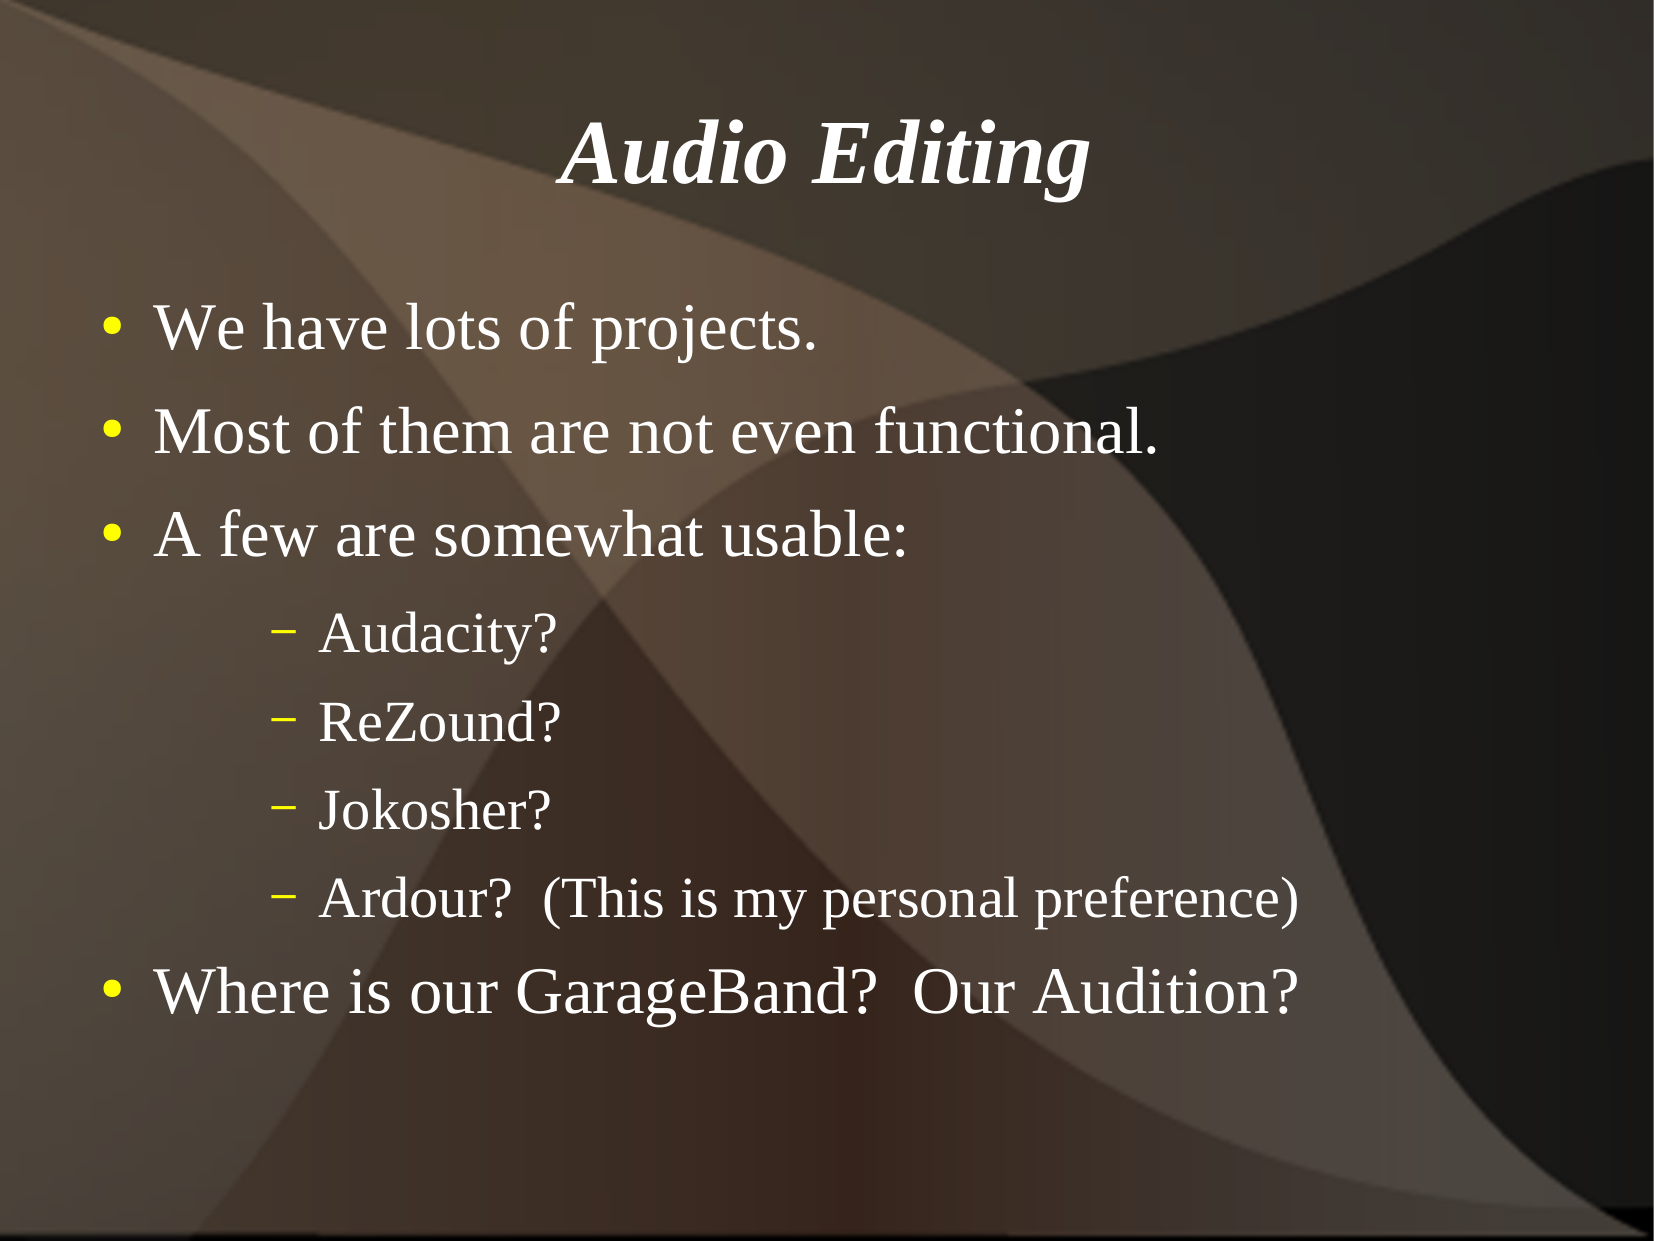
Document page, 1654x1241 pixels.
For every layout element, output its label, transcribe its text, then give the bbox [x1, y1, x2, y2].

list We have lots of projects. Most of them are not even functional. A few are somewhat usable: Audacity? ReZound? Jokosher? Ardour? (This is my personal preference) Where is our GarageBand? Our Audition? [82, 290, 1571, 1094]
picture [0, 0, 1654, 1241]
title Audio Editing [82, 56, 1571, 250]
